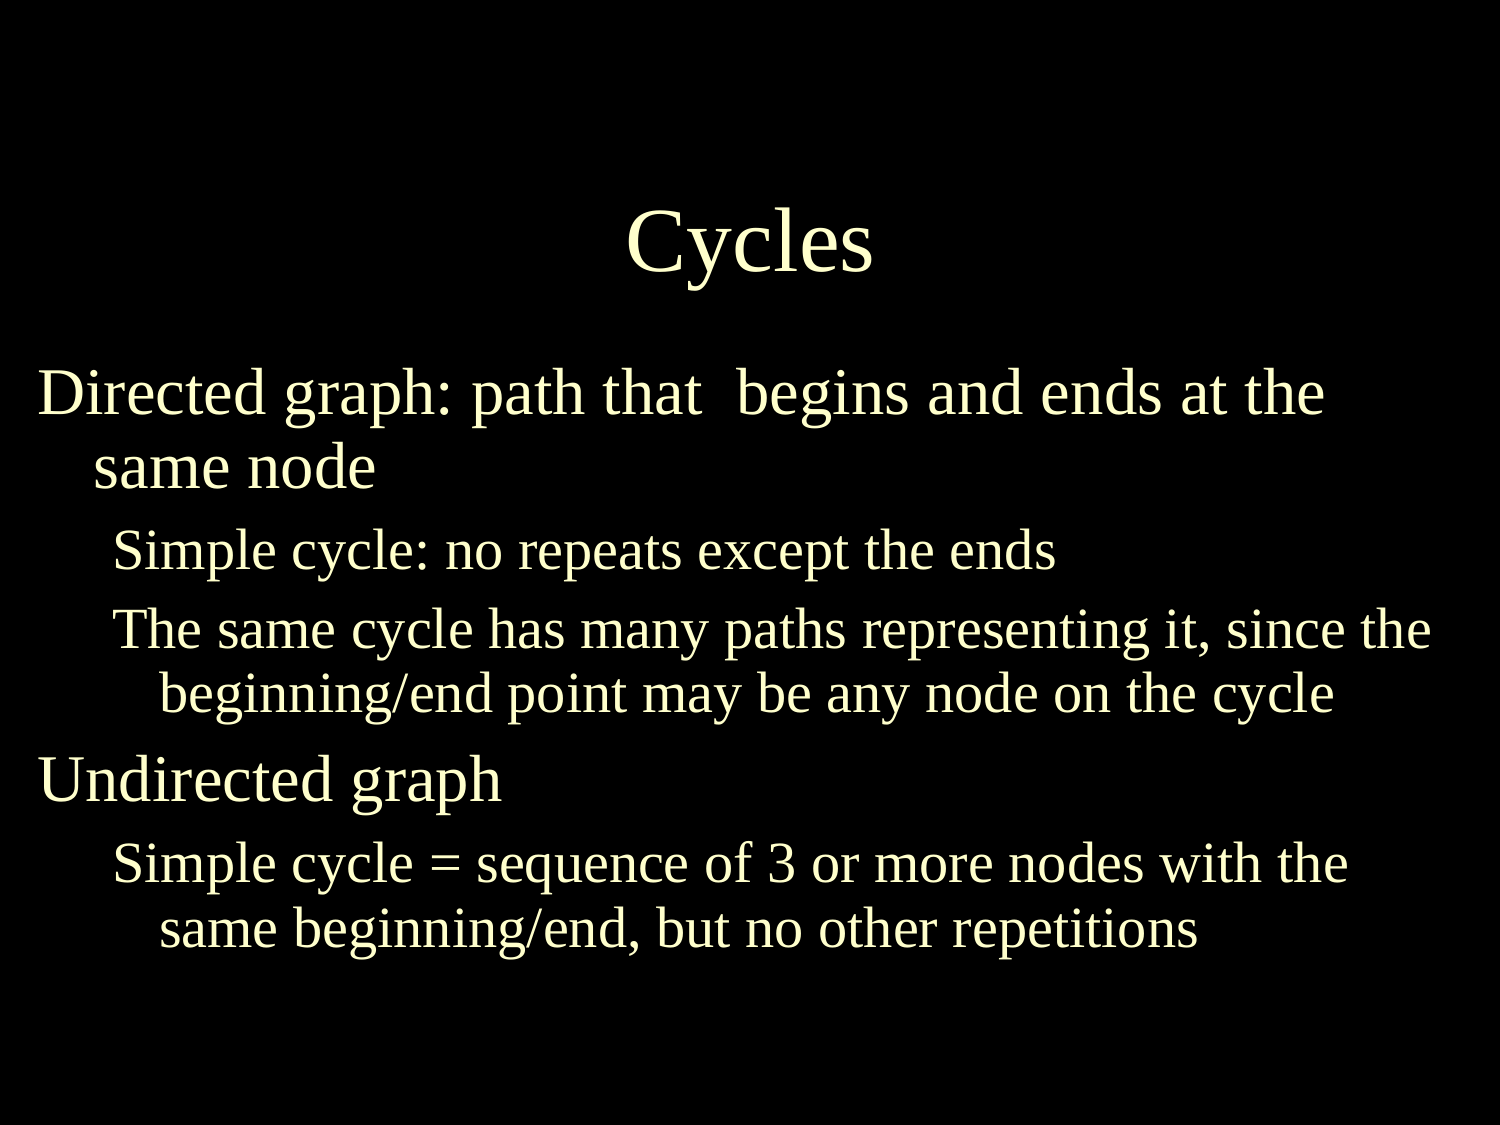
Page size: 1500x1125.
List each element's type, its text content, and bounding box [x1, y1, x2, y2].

list Directed graph: path that begins and ends at the same node Simple cycle: no repeats except the ends The same cycle has many paths representing it, since the beginning/end point may be any node on the cycle Undirected graph Simple cycle = sequence of 3 or more nodes with the same beginning/end, but no other repetitions [22, 347, 1482, 1026]
title Cycles [22, 145, 1480, 336]
